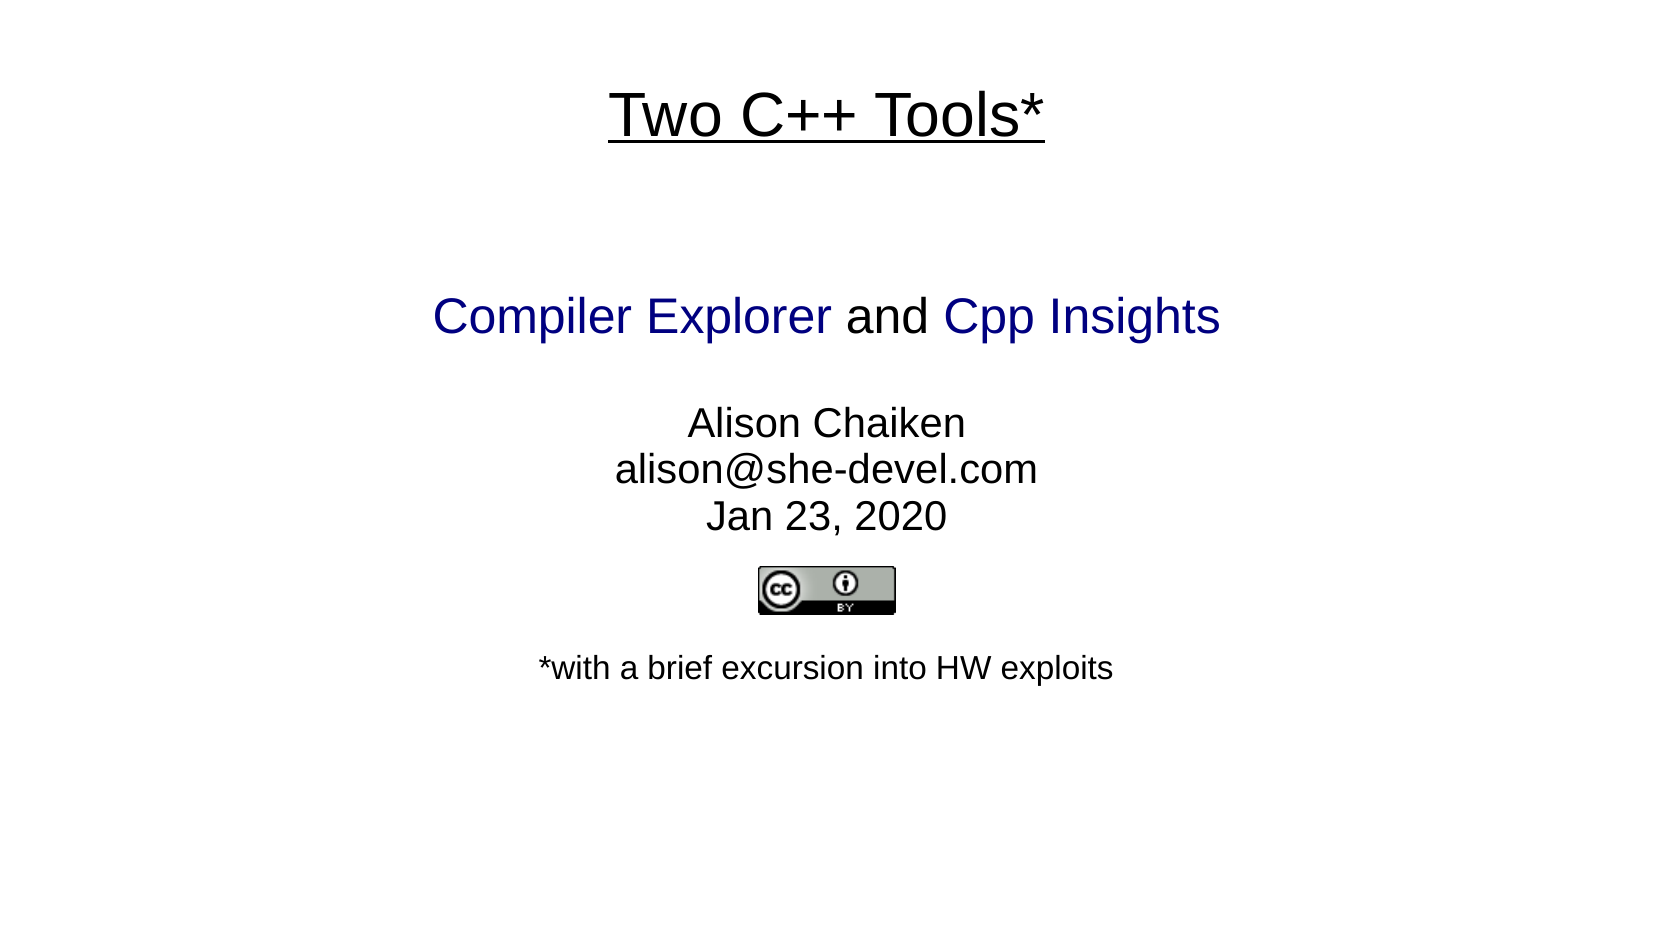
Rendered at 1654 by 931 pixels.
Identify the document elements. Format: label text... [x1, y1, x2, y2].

subtitle Compiler Explorer and Cpp Insights Alison Chaiken alison@she-devel.com Jan 23, 2020 *with a brief excursion into HW exploits [82, 217, 1571, 758]
picture [758, 566, 896, 616]
title Two C++ Tools* [82, 37, 1571, 193]
